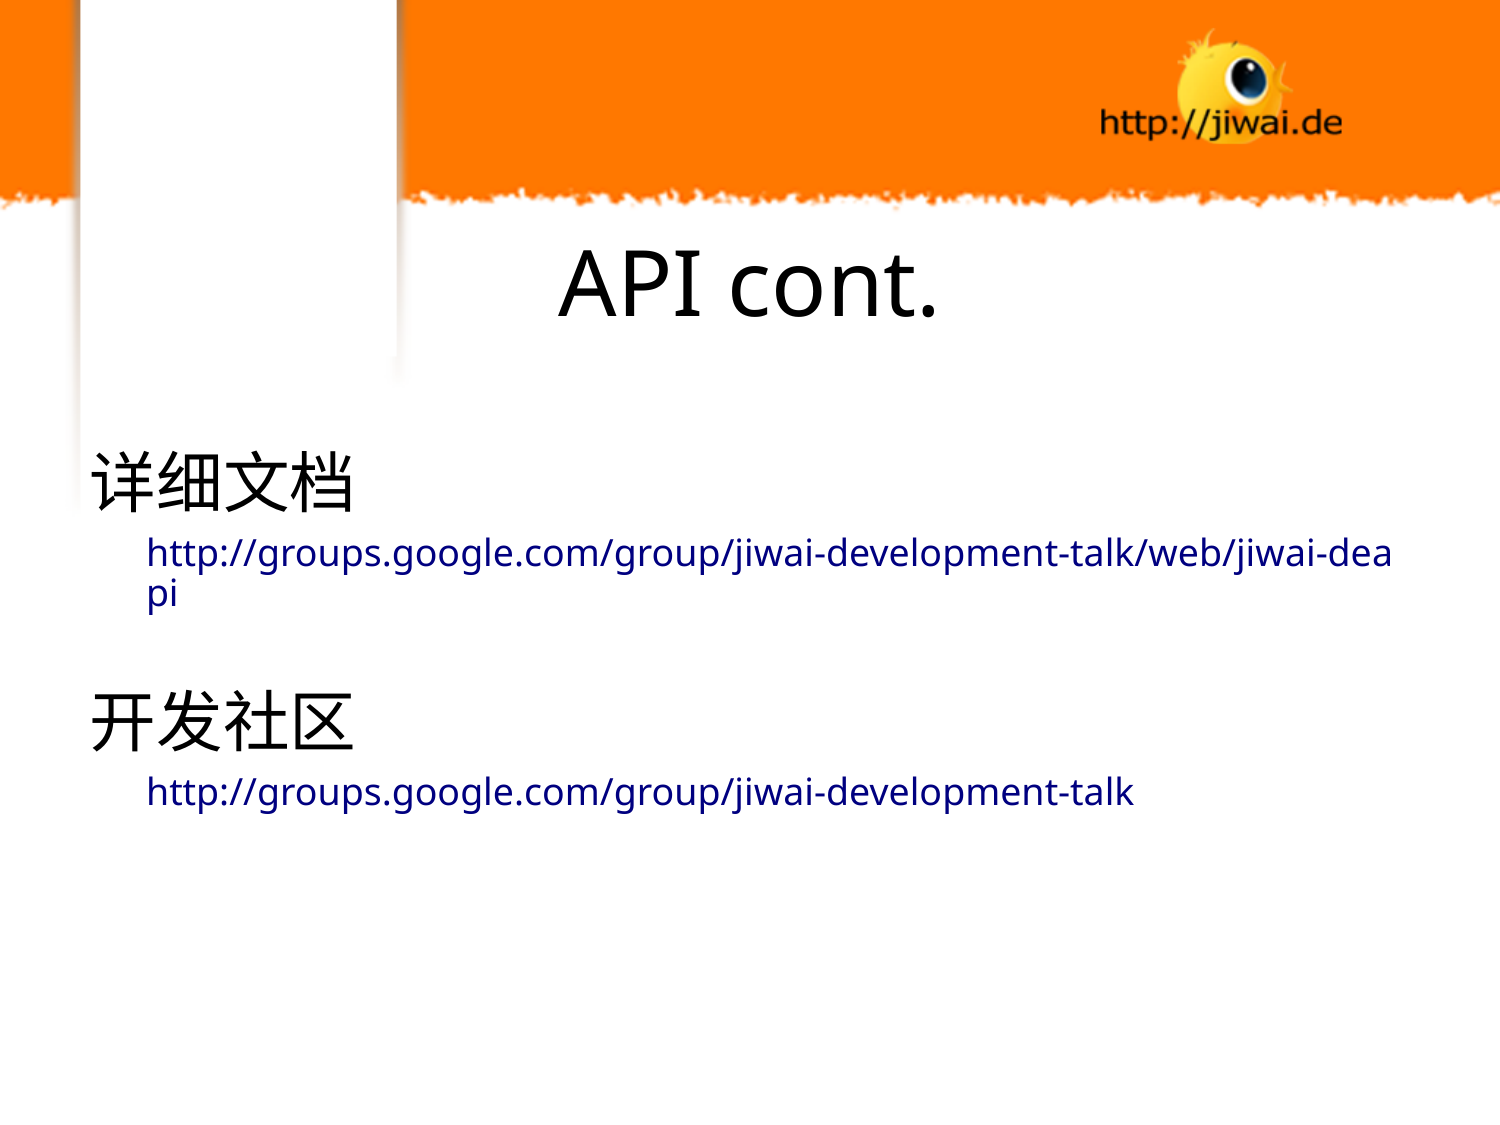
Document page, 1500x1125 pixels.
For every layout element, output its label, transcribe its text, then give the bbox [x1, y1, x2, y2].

title API cont. [75, 210, 1426, 399]
picture [0, 0, 1500, 1125]
list 详细文档 http://groups.google.com/group/jiwai-development-talk/web/jiwai-deapi 开发社区 http://groups.google.com/group/jiwai-development-talk [75, 421, 1426, 1005]
